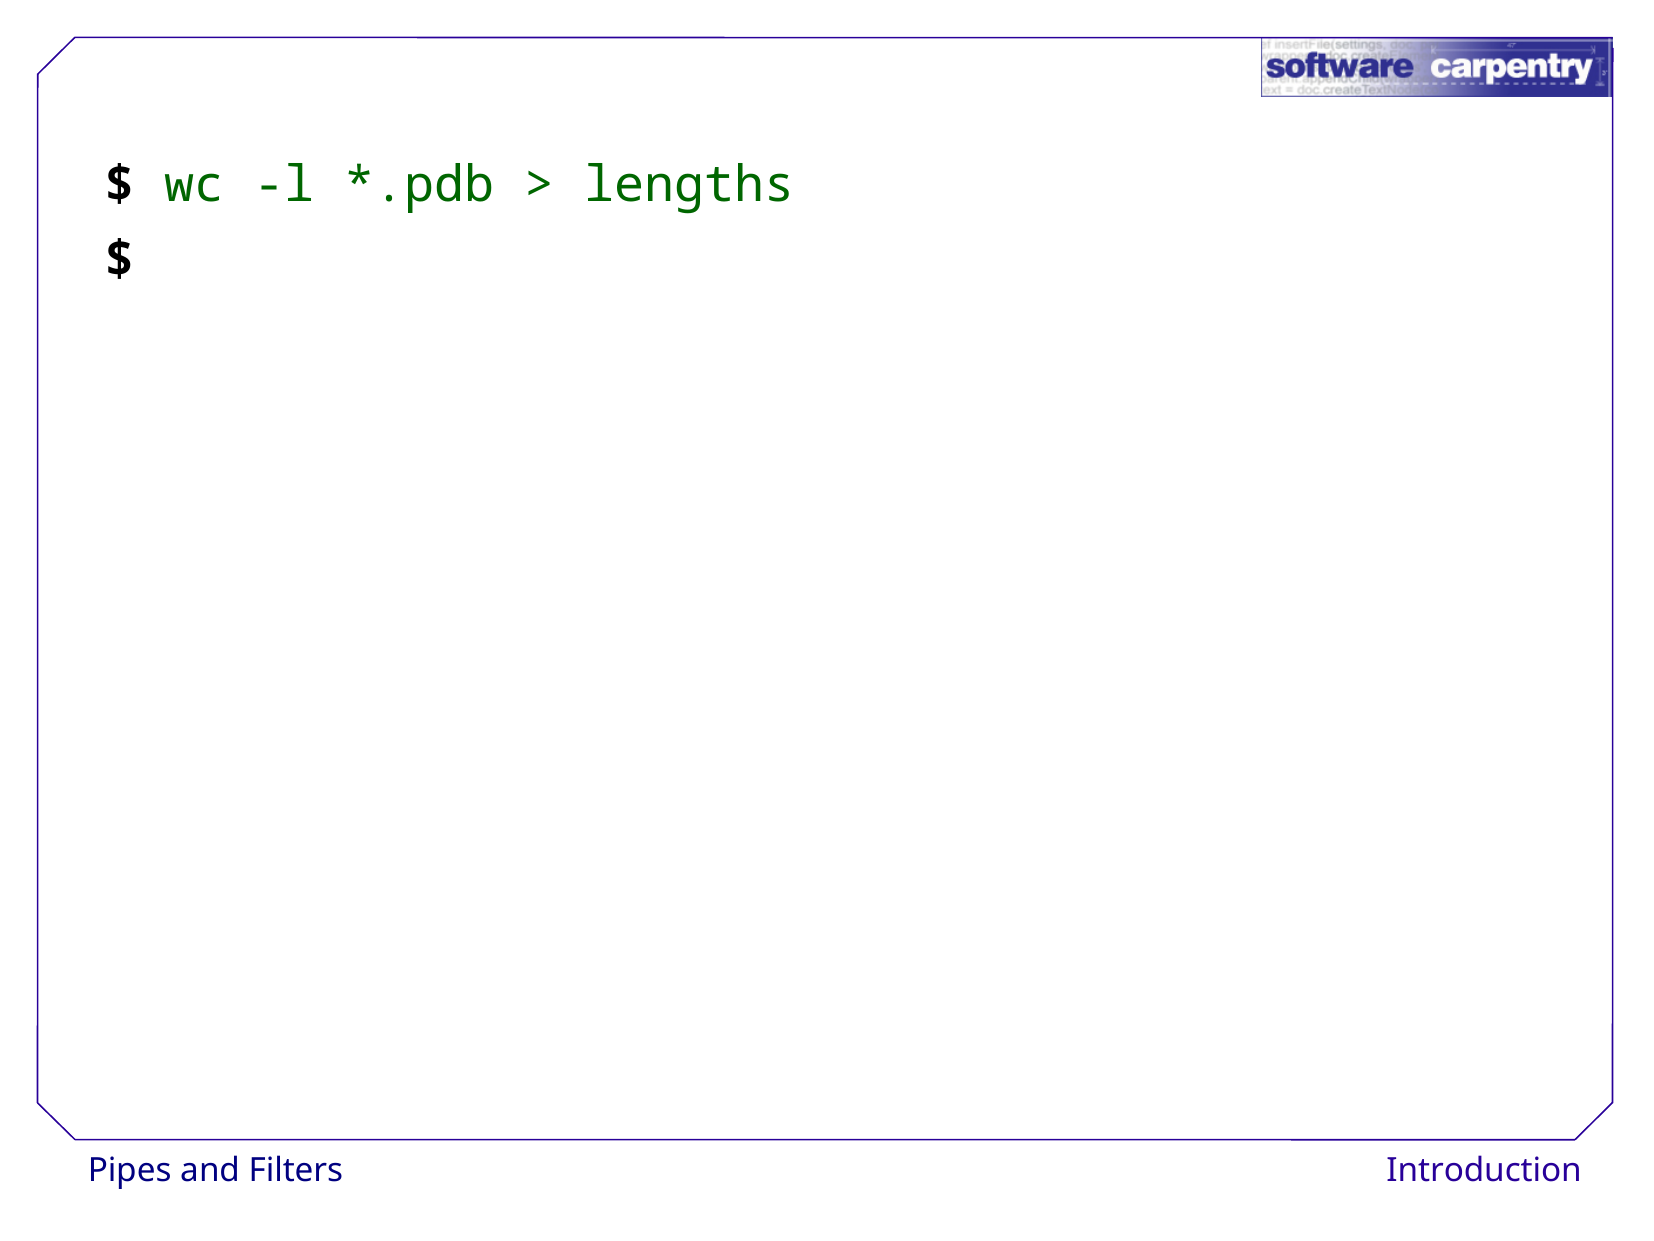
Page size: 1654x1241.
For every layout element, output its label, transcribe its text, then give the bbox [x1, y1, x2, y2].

picture [1261, 39, 1613, 97]
text_box $ wc -l *.pdb > lengths $ [89, 128, 1512, 1131]
